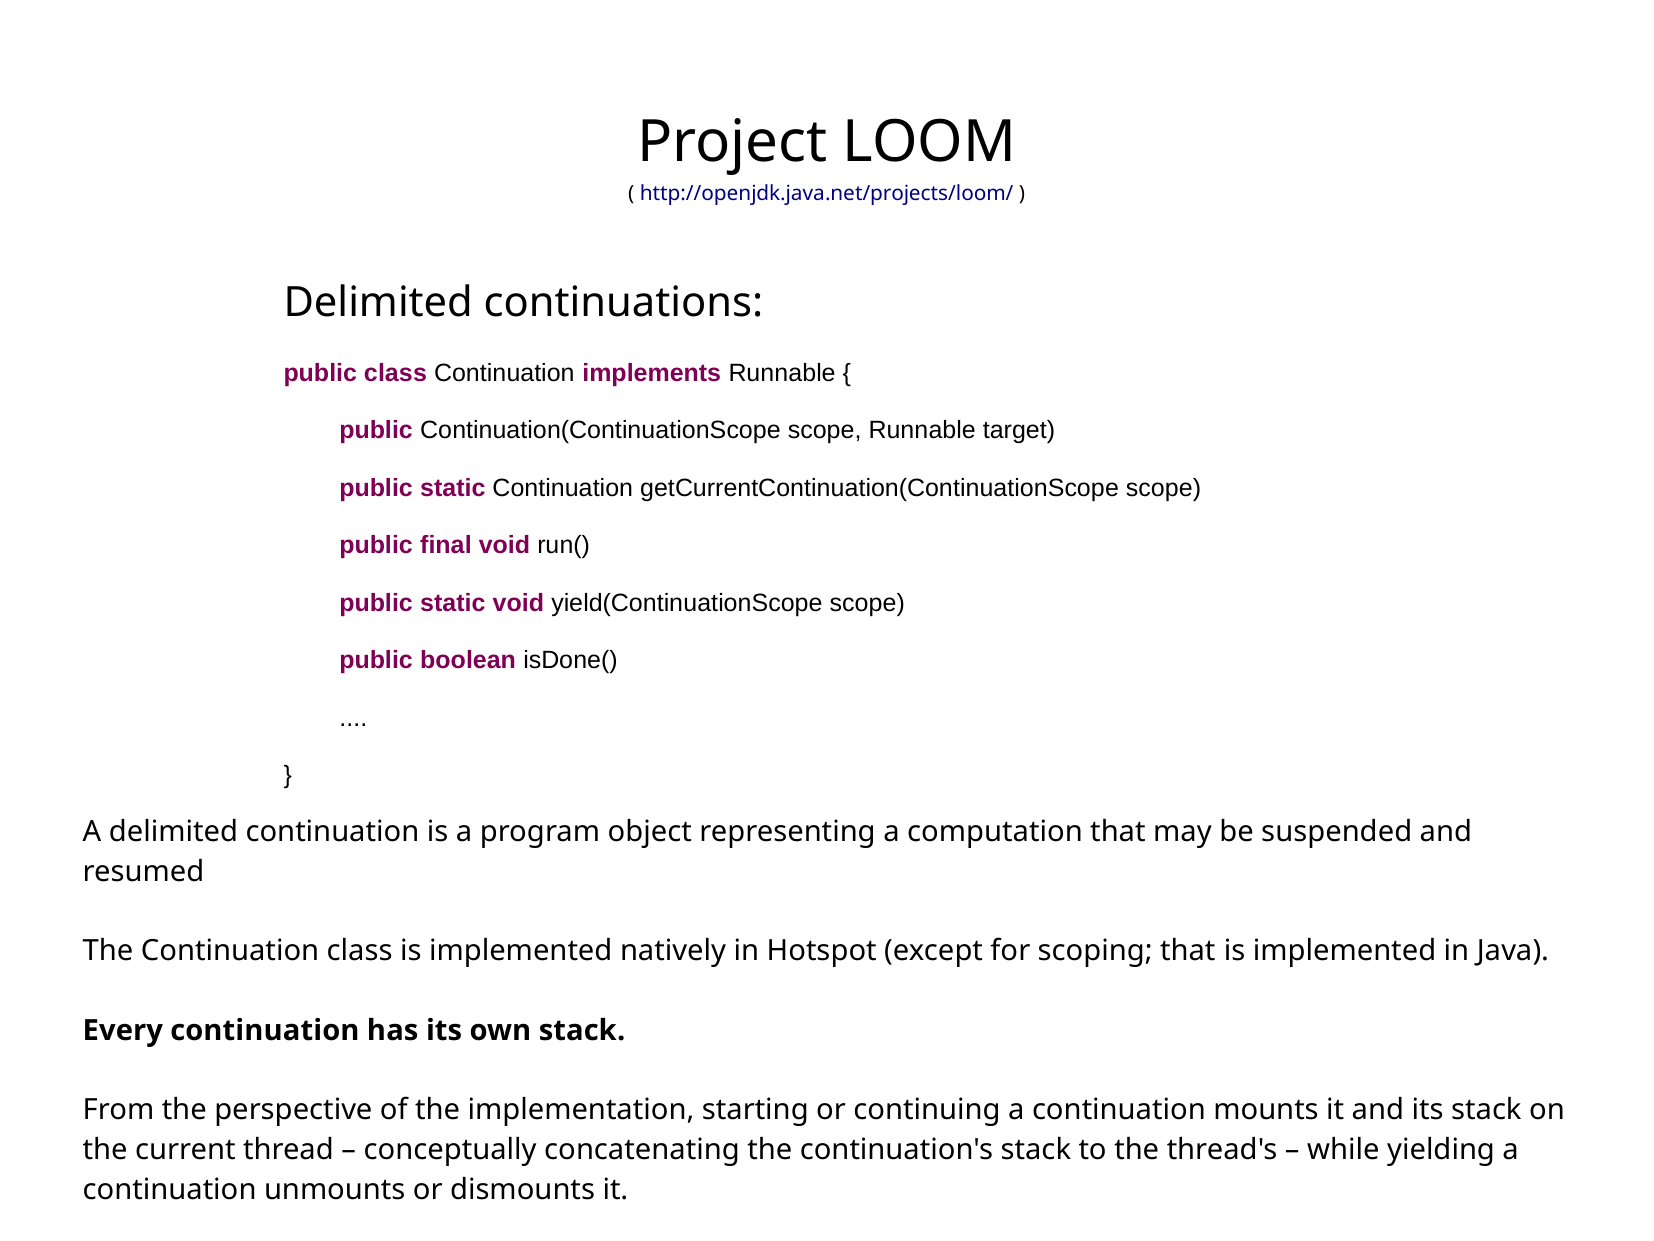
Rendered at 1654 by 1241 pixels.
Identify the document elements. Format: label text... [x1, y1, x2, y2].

title Project LOOM ( http://openjdk.java.net/projects/loom/ ) [82, 49, 1571, 257]
list Delimited continuations: public class Continuation implements Runnable { public Continuation(ContinuationScope scope, Runnable target) public static Continuation getCurrentContinuation(ContinuationScope scope) public final void run() public static void yield(ContinuationScope scope) public boolean isDone() .... } [283, 272, 1347, 795]
title A delimited continuation is a program object representing a computation that may be suspended and resumed The Continuation class is implemented natively in Hotspot (except for scoping; that is implemented in Java). Every continuation has its own stack. From the perspective of the implementation, starting or continuing a continuation mounts it and its stack on the current thread – conceptually concatenating the continuation's stack to the thread's – while yielding a continuation unmounts or dismounts it. [82, 805, 1571, 1213]
